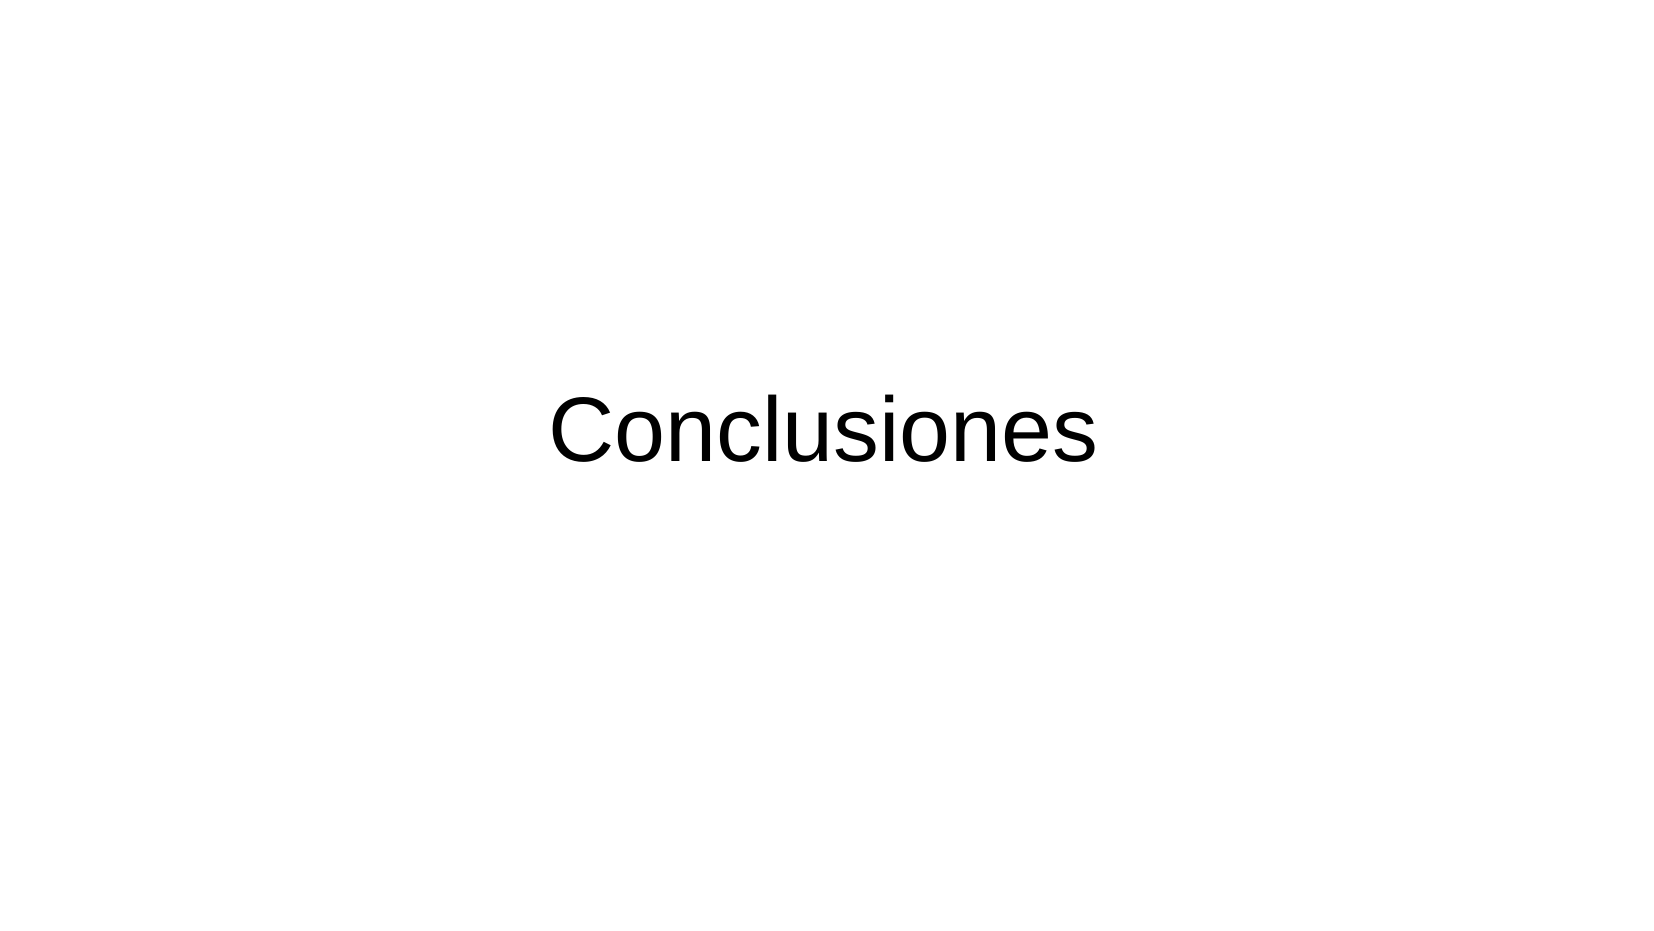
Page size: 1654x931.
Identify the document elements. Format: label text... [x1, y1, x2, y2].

title Conclusiones [79, 351, 1568, 507]
